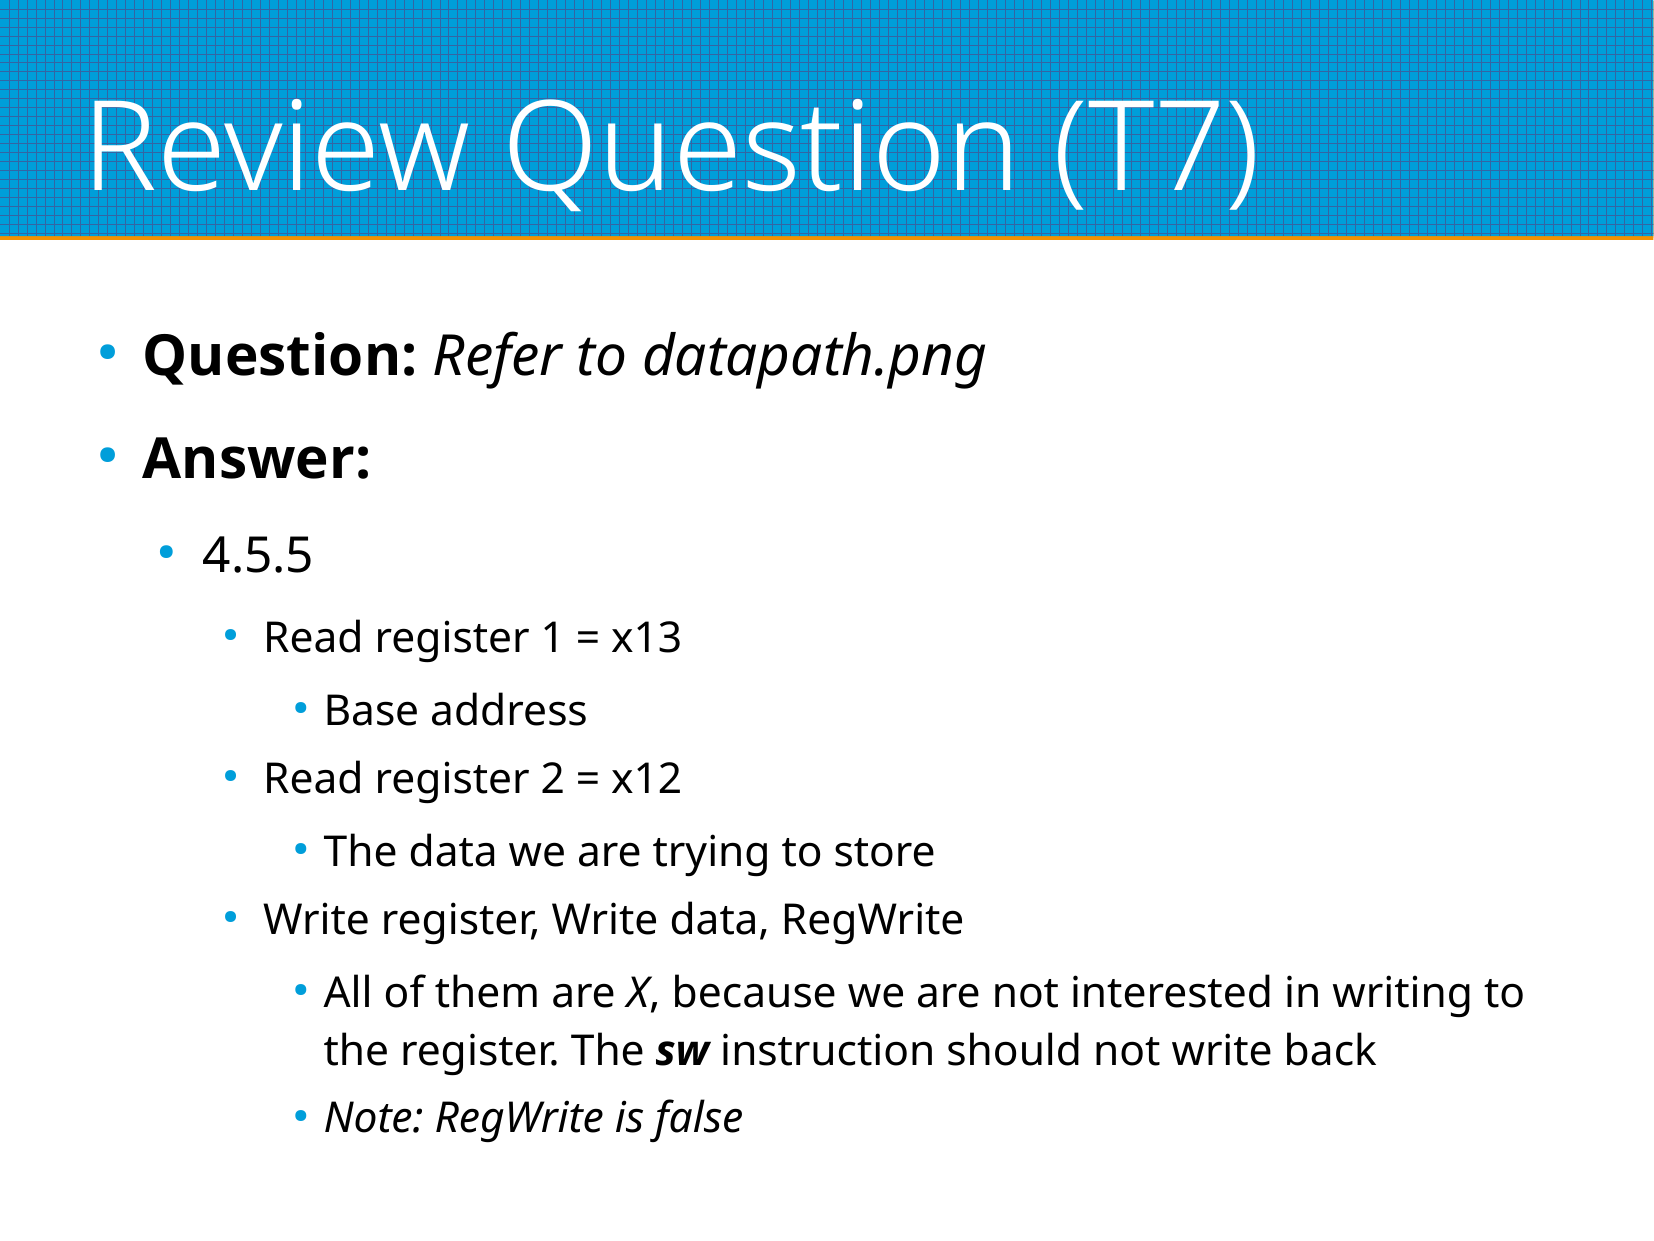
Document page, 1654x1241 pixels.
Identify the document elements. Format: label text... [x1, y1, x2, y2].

title Review Question (T7) [82, 19, 1571, 227]
list Question: Refer to datapath.png Answer: 4.5.5 Read register 1 = x13 Base address Read register 2 = x12 The data we are trying to store Write register, Write data, RegWrite All of them are X, because we are not interested in writing to the register. The sw instruction should not write back Note: RegWrite is false [82, 314, 1563, 1152]
